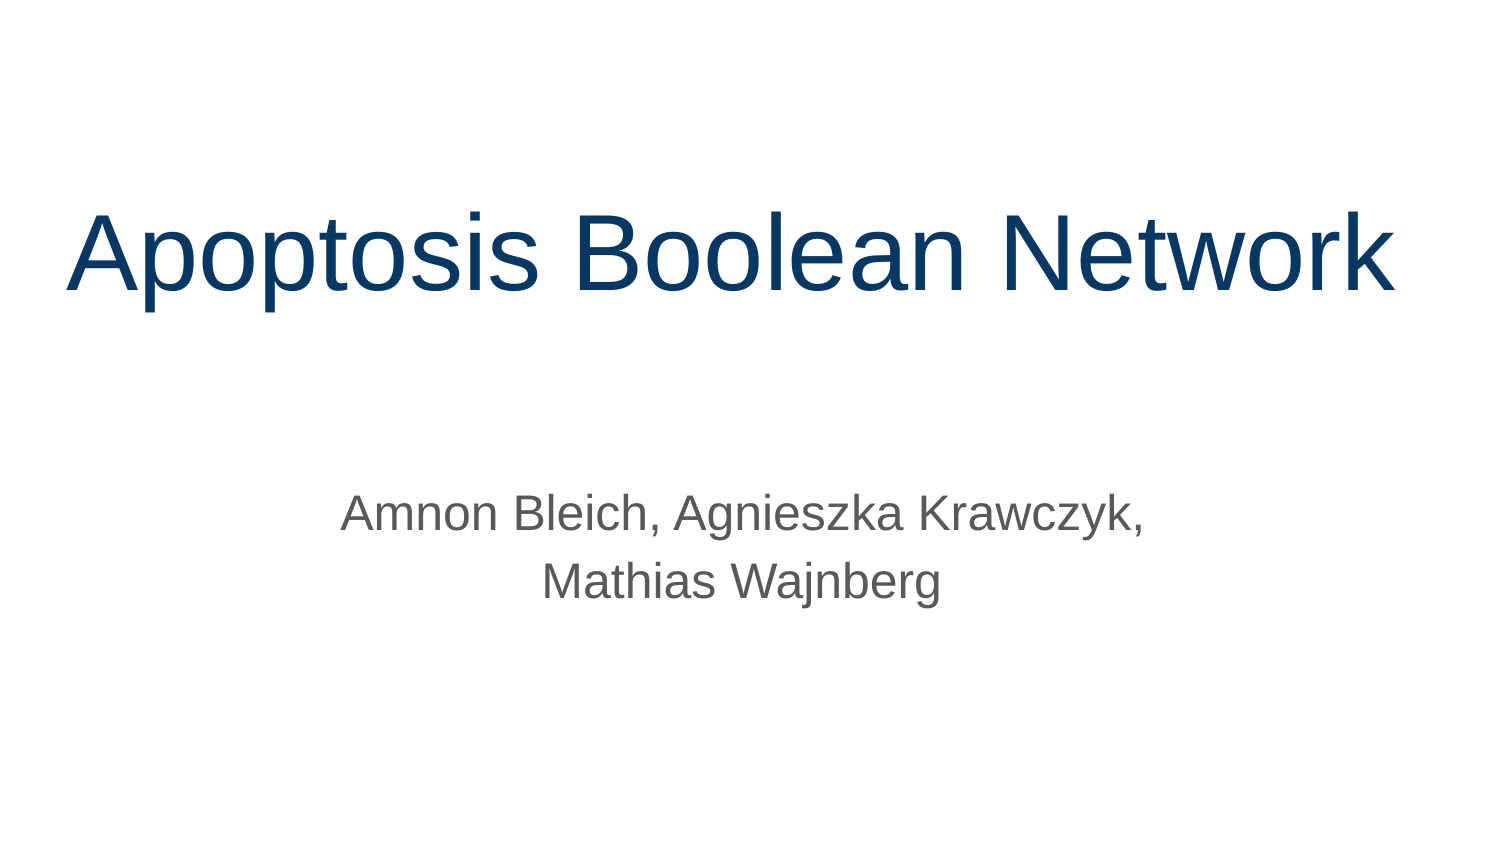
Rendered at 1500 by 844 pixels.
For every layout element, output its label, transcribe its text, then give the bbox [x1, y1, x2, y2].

title Apoptosis Boolean Network [51, 122, 1449, 328]
subtitle Amnon Bleich, Agnieszka Krawczyk, Mathias Wajnberg [51, 464, 1449, 595]
